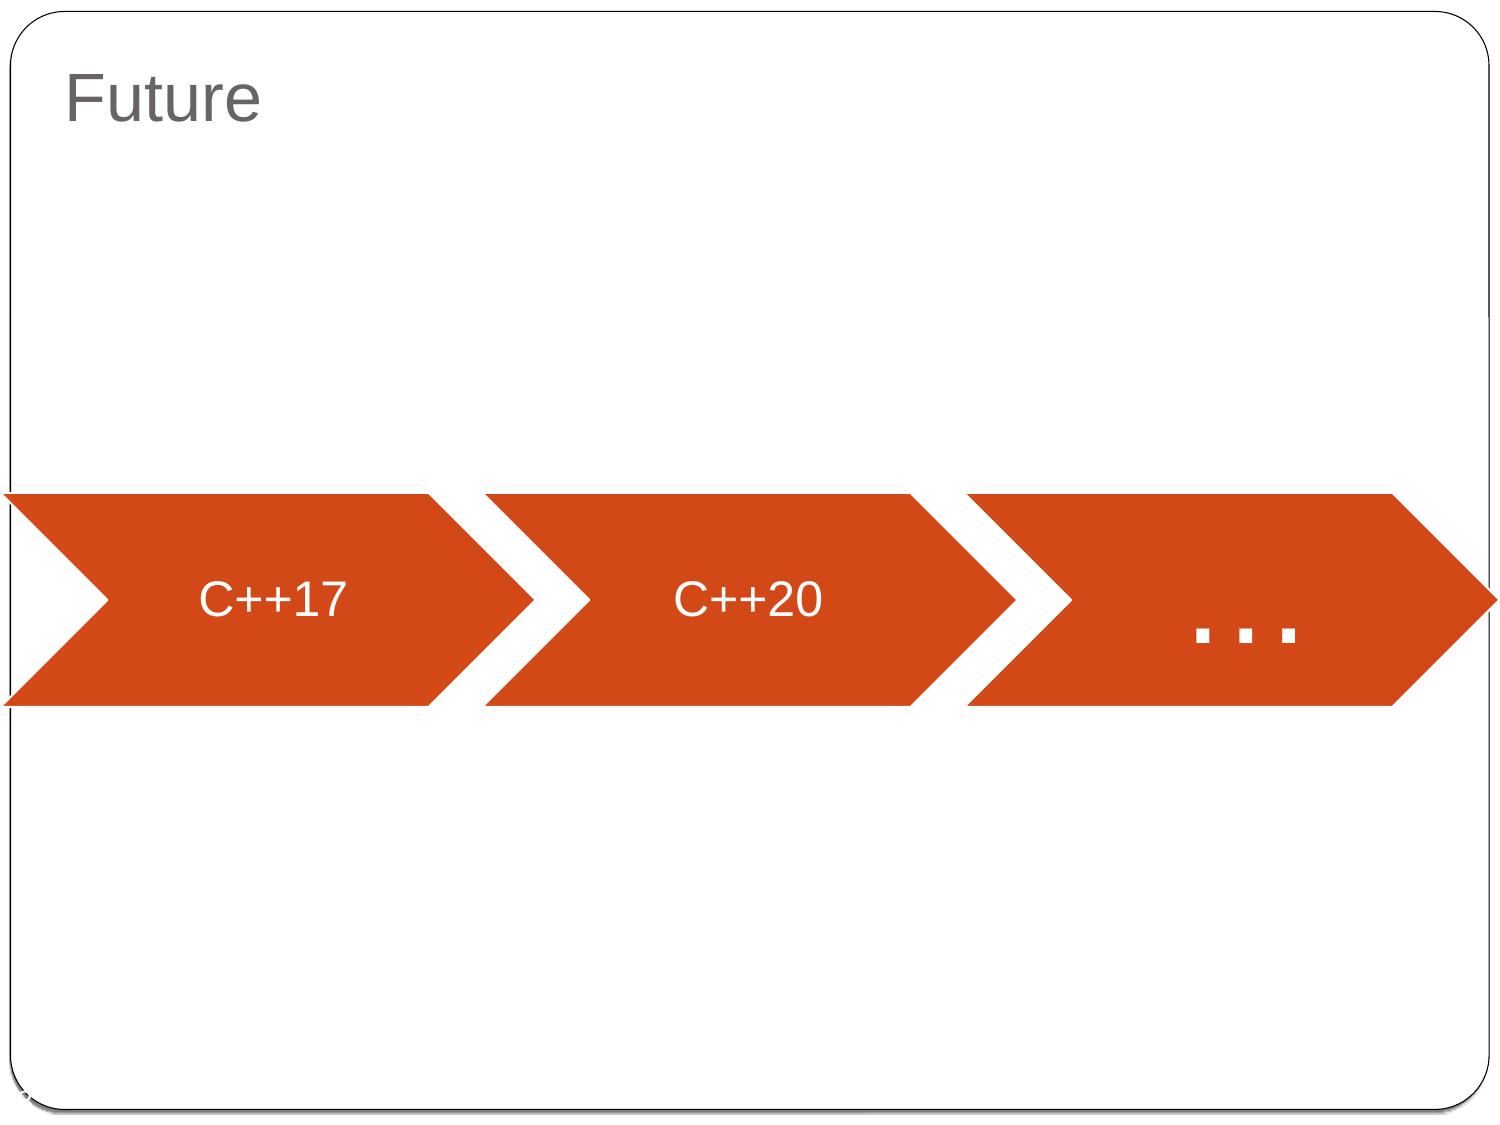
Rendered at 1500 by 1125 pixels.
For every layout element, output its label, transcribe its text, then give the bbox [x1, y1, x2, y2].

title Future [50, 45, 1450, 150]
text_box C++17 [0, 492, 536, 708]
slide_number <number> [0, 1074, 50, 1125]
text_box C++20 [482, 492, 1018, 708]
text_box … [964, 492, 1500, 708]
